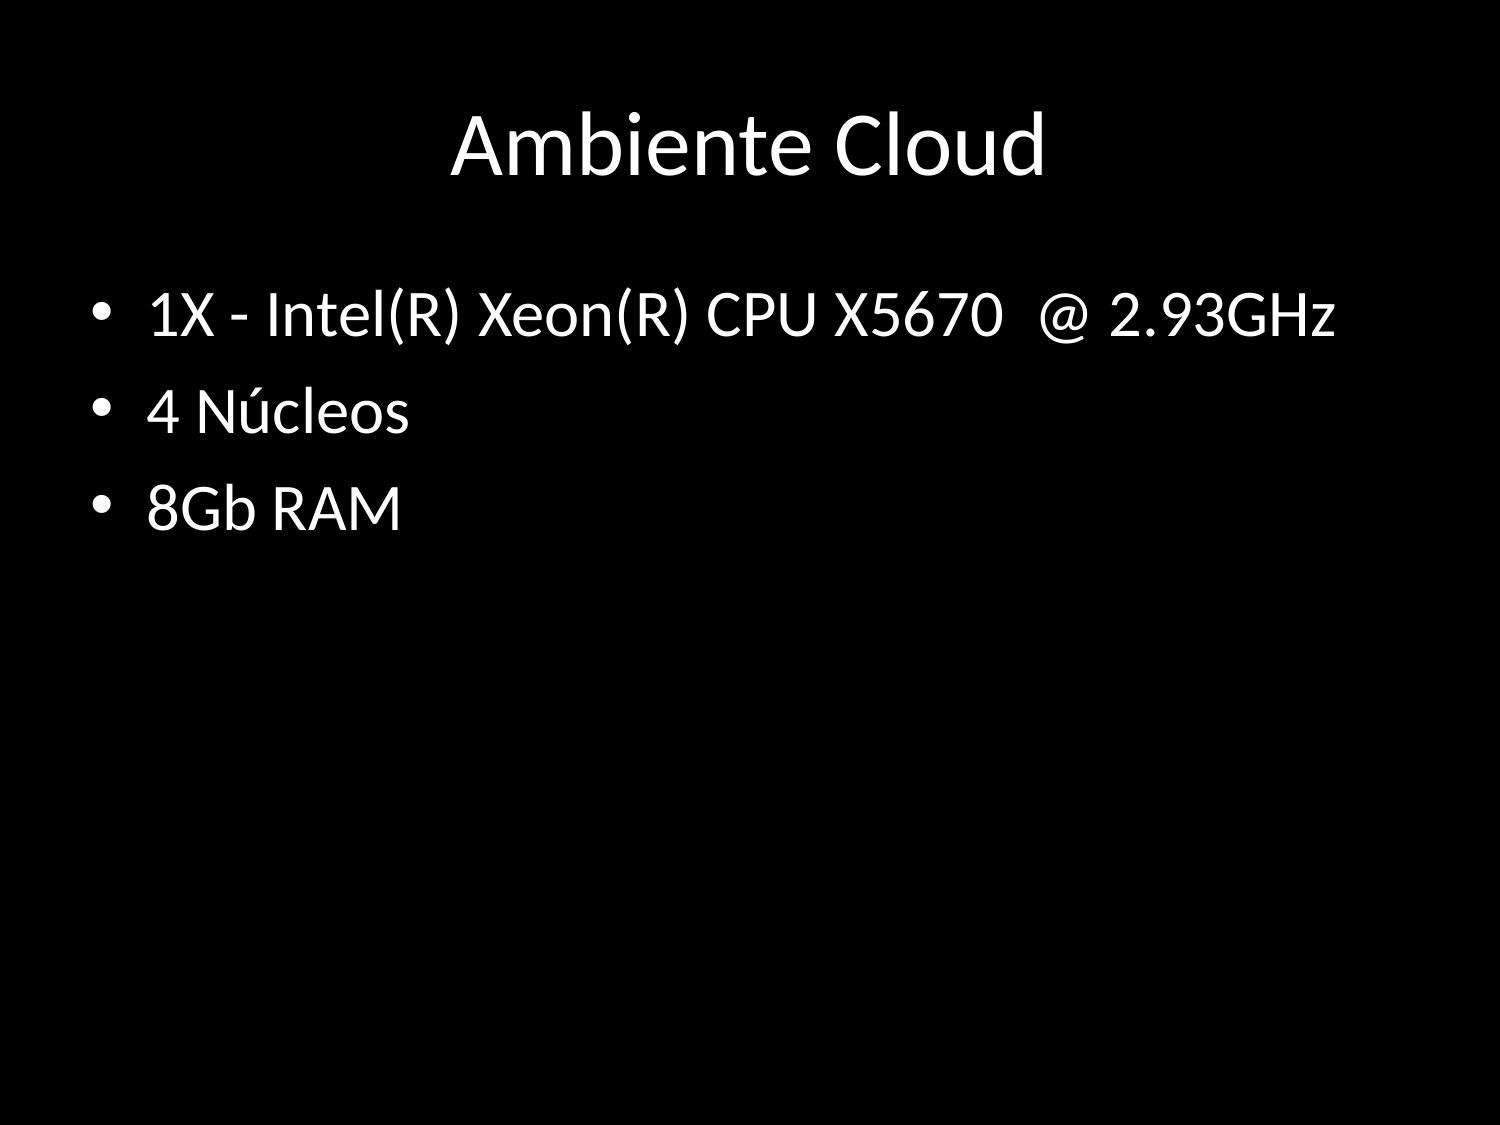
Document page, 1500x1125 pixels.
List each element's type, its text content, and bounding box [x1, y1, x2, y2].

title Ambiente Cloud [75, 45, 1426, 233]
list 1X - Intel(R) Xeon(R) CPU X5670 @ 2.93GHz 4 Núcleos 8Gb RAM [75, 262, 1426, 1005]
